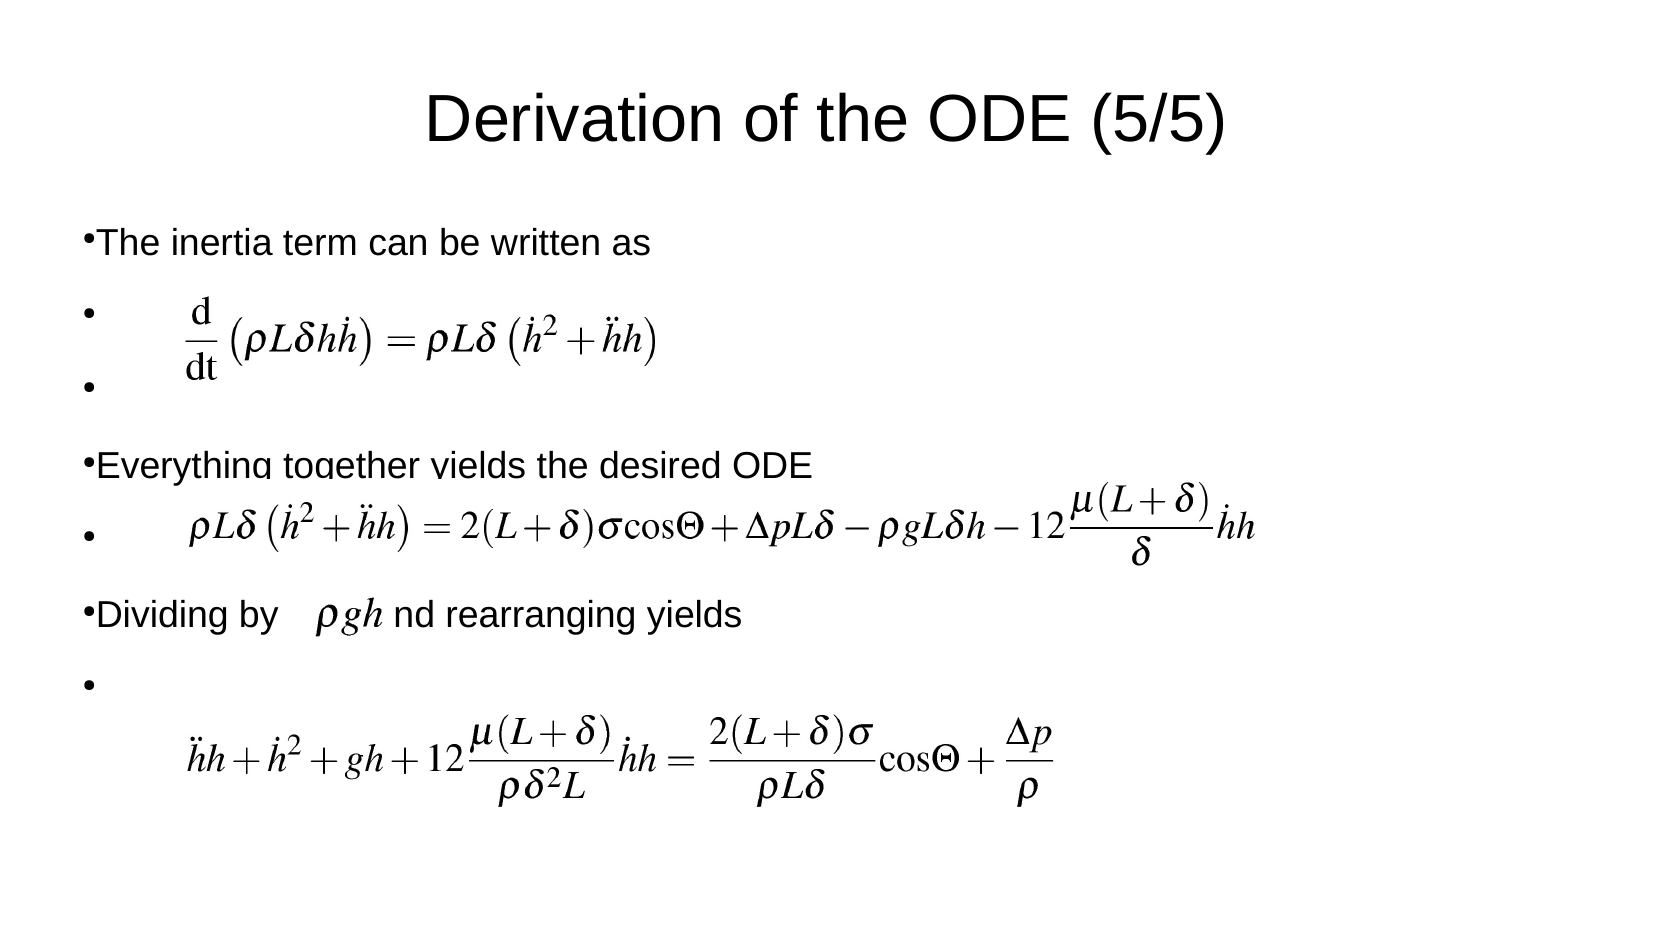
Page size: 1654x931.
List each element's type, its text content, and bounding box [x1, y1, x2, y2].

list The inertia term can be written as Everything together yields the desired ODE Dividing by and rearranging yields [82, 217, 1571, 758]
picture [310, 594, 394, 640]
picture [183, 294, 664, 382]
picture [183, 480, 1265, 568]
picture [183, 712, 1061, 811]
title Derivation of the ODE (5/5) [82, 37, 1571, 193]
